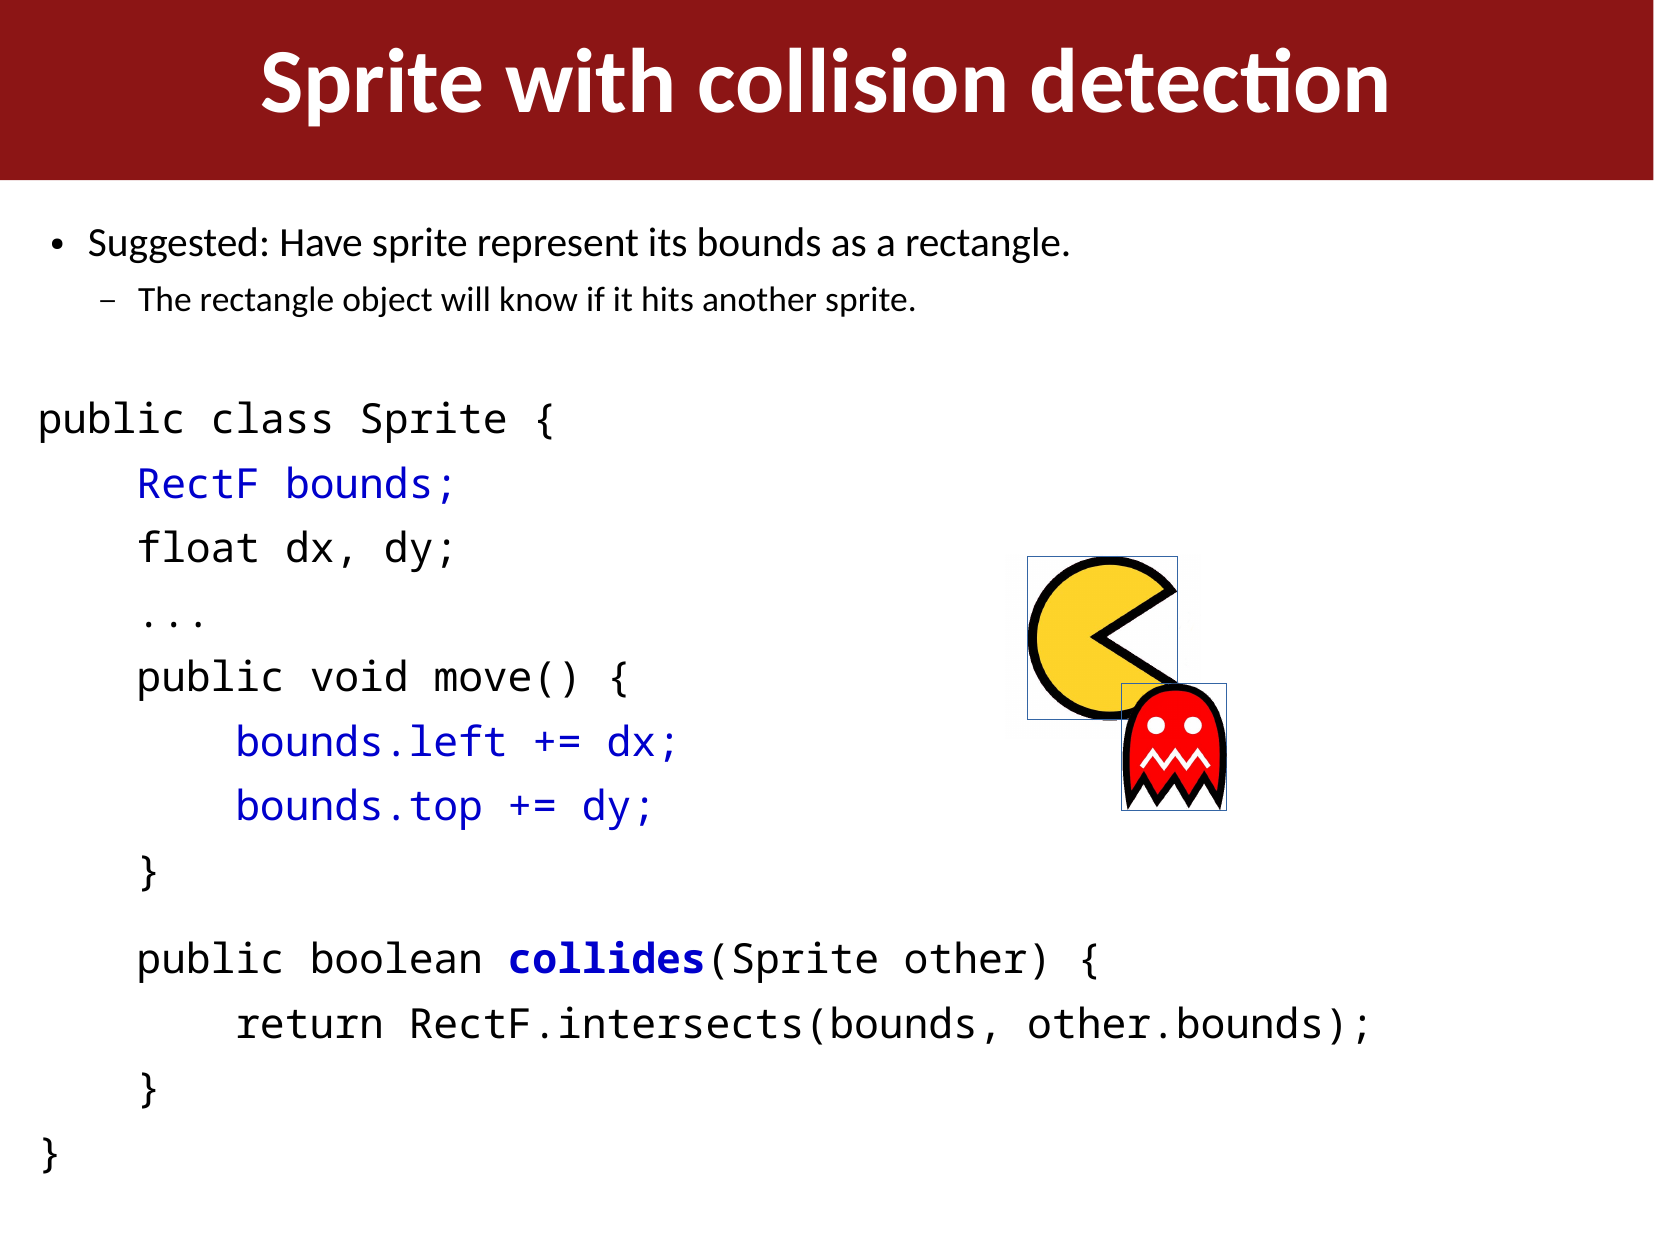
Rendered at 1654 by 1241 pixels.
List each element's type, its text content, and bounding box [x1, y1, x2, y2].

picture [1005, 554, 1231, 826]
title Sprite with collision detection [0, 0, 1654, 181]
list Suggested: Have sprite represent its bounds as a rectangle. The rectangle object will know if it hits another sprite. public class Sprite { RectF bounds; float dx, dy; ... public void move() { bounds.left += dx; bounds.top += dy; } public boolean collides(Sprite other) { return RectF.intersects(bounds, other.bounds); } } [37, 225, 1636, 1186]
